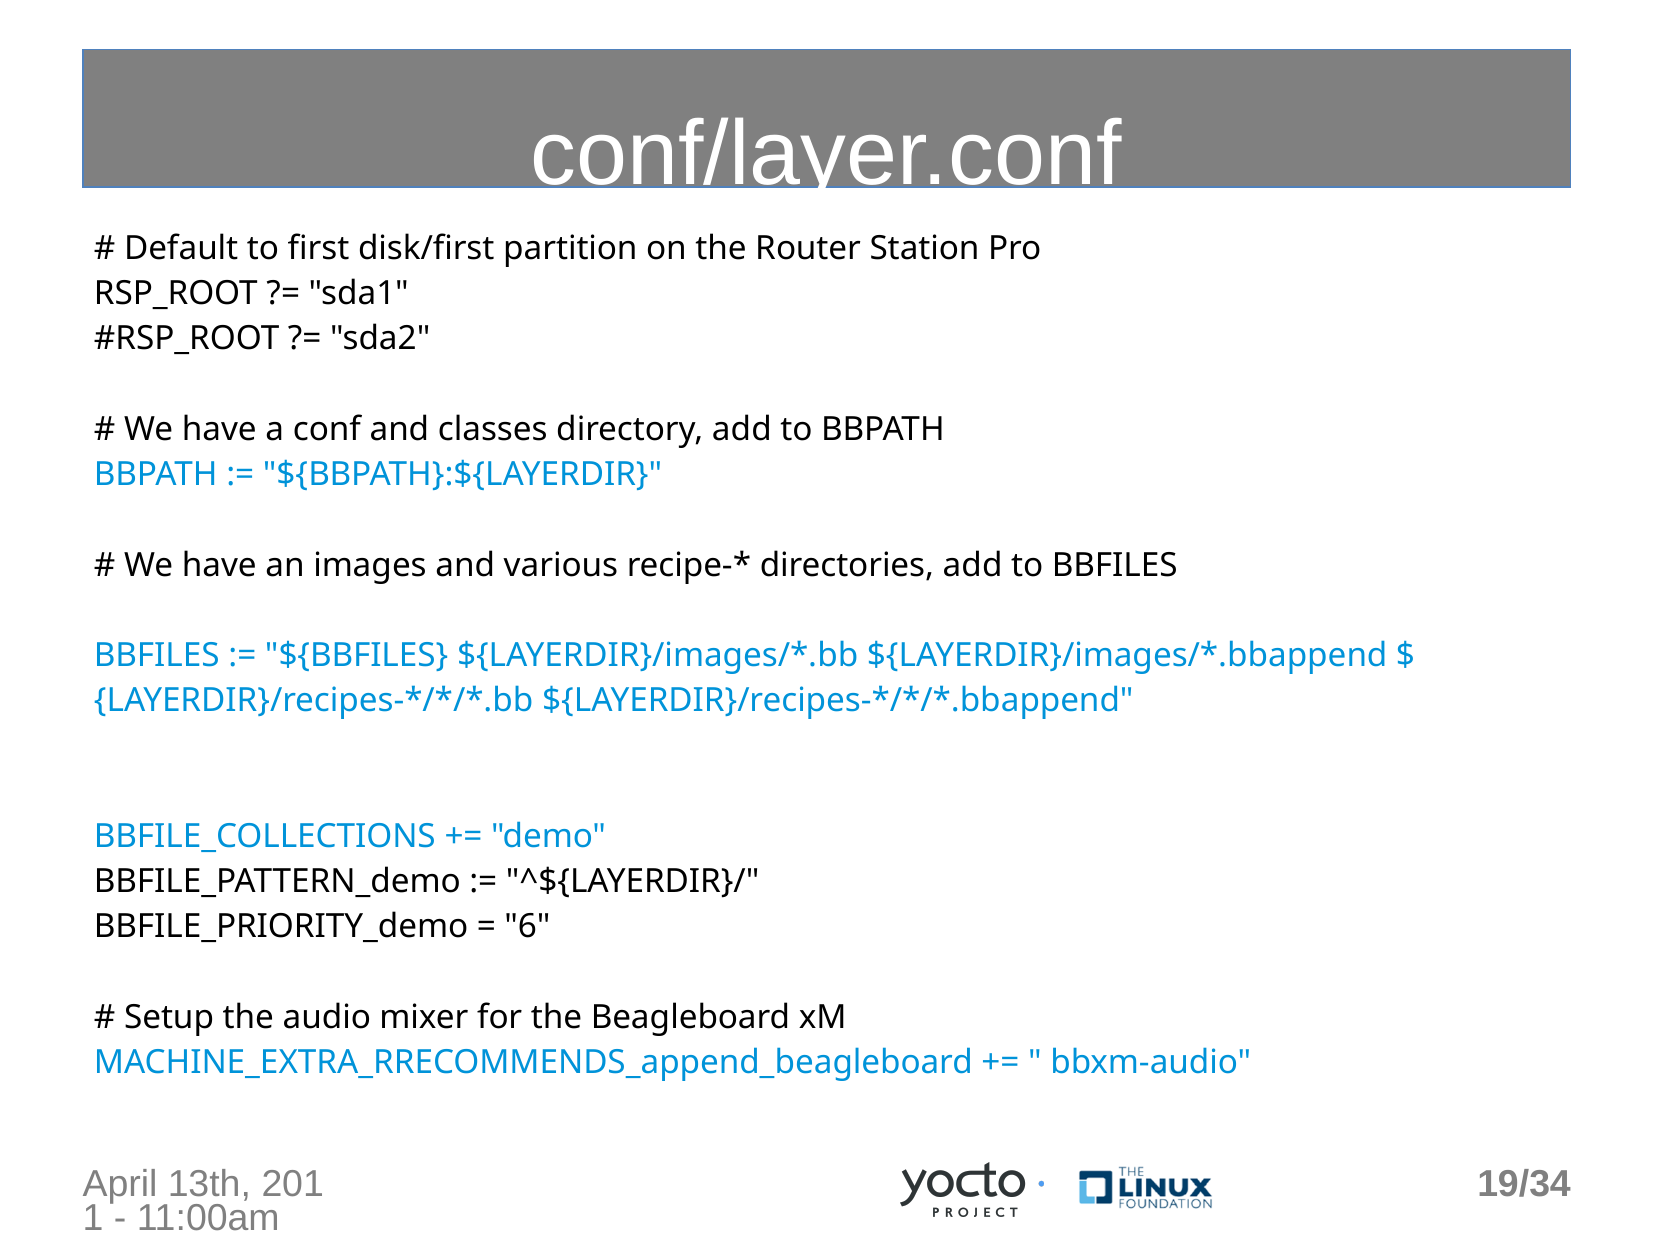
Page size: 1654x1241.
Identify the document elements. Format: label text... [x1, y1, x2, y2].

text_box # Default to first disk/first partition on the Router Station Pro RSP_ROOT ?= "sda1" #RSP_ROOT ?= "sda2" # We have a conf and classes directory, add to BBPATH BBPATH := "${BBPATH}:${LAYERDIR}" # We have an images and various recipe-* directories, add to BBFILES BBFILES := "${BBFILES} ${LAYERDIR}/images/*.bb ${LAYERDIR}/images/*.bbappend ${LAYERDIR}/recipes-*/*/*.bb ${LAYERDIR}/recipes-*/*/*.bbappend" BBFILE_COLLECTIONS += "demo" BBFILE_PATTERN_demo := "^${LAYERDIR}/" BBFILE_PRIORITY_demo = "6" # Setup the audio mixer for the Beagleboard xM MACHINE_EXTRA_RRECOMMENDS_append_beagleboard += " bbxm-audio" [79, 216, 1584, 1030]
title conf/layer.conf [82, 56, 1571, 216]
picture [1075, 1162, 1215, 1211]
picture [900, 1162, 1044, 1217]
